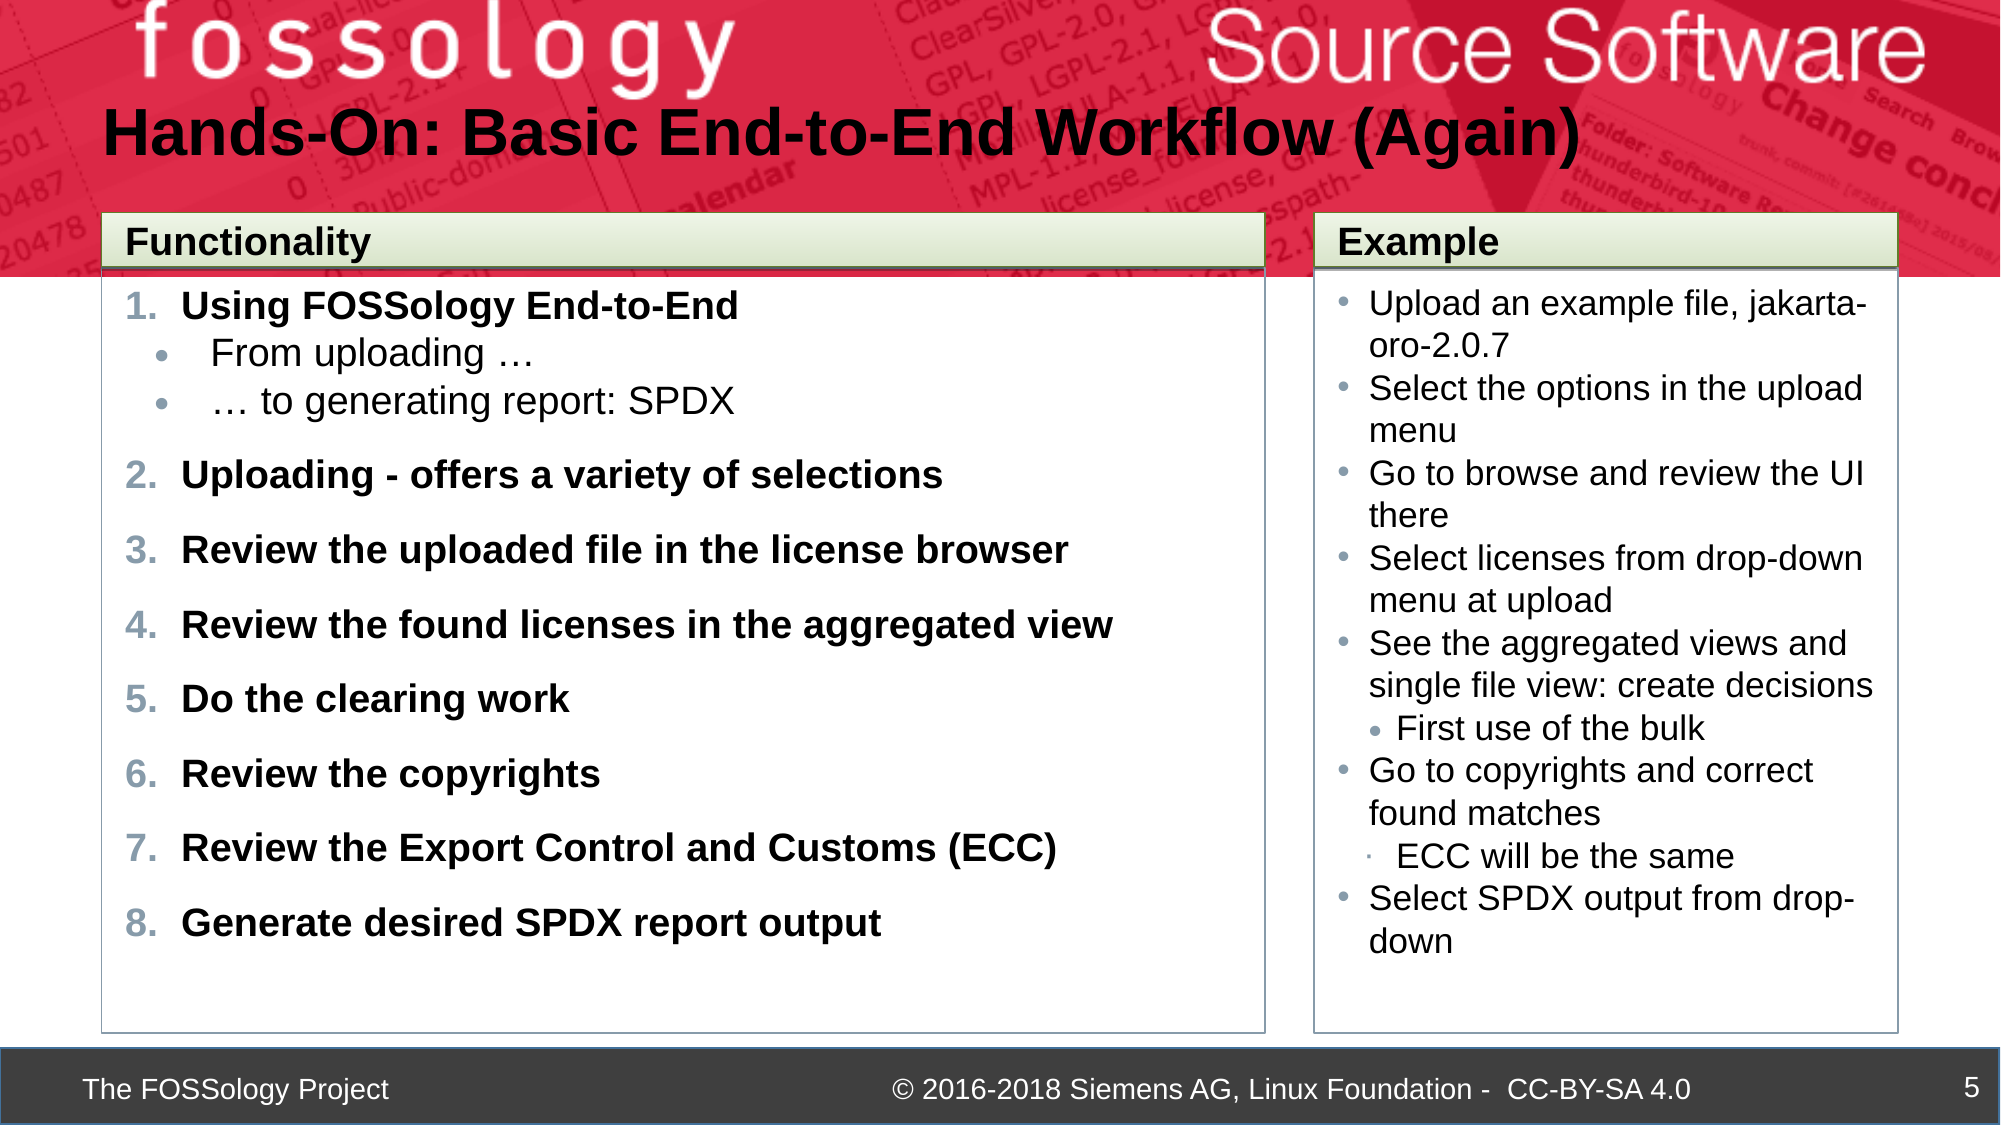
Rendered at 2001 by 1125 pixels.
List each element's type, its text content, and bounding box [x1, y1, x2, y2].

text_box Hands-On: Basic End-to-End Workflow (Again) [0, 0, 2000, 208]
text_box Upload an example file, jakarta-oro-2.0.7 Select the options in the upload menu Go to browse and review the UI there Select licenses from drop-down menu at upload See the aggregated views and single file view: create decisions First use of the bulk Go to copyrights and correct found matches ECC will be the same Select SPDX output from drop-down [1313, 268, 1898, 1033]
picture [0, 0, 2001, 277]
text_box Example [1313, 212, 1898, 267]
text_box Functionality [101, 212, 1265, 267]
text_box Using FOSSology End-to-End From uploading … … to generating report: SPDX Uploading - offers a variety of selections Review the uploaded file in the license browser Review the found licenses in the aggregated view Do the clearing work Review the copyrights Review the Export Control and Customs (ECC) Generate desired SPDX report output [101, 268, 1265, 1033]
